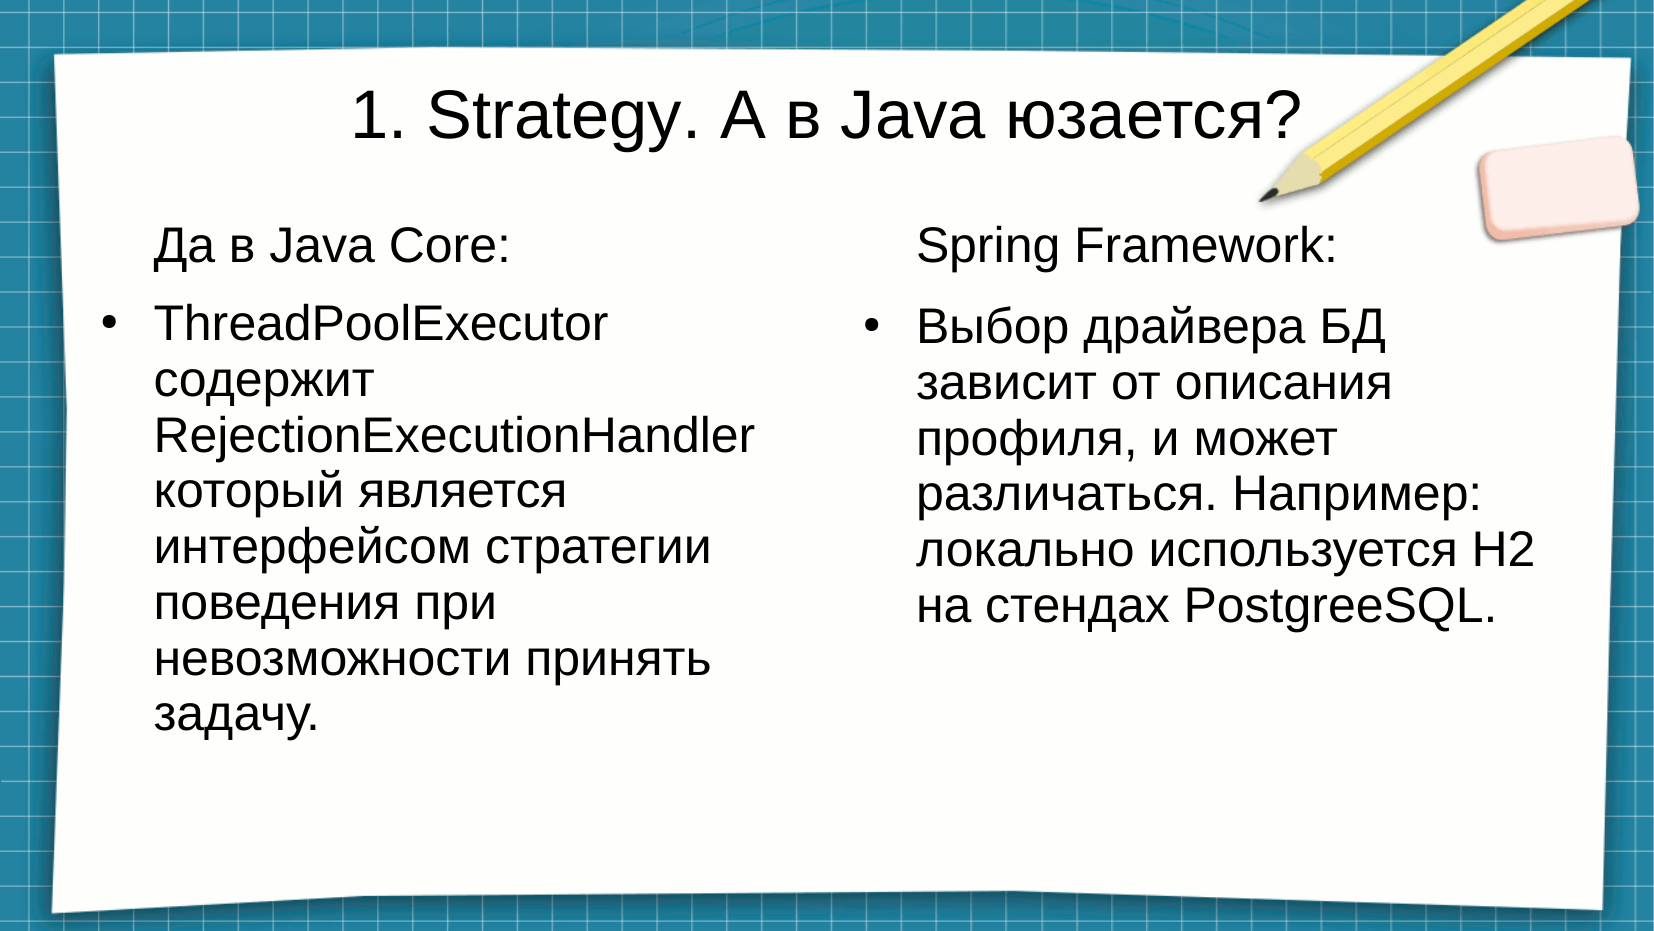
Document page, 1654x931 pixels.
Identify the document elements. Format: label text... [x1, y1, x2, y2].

list Spring Framework: Выбор драйвера БД зависит от описания профиля, и может различаться. Например: локально используется H2 на стендах PostgreeSQL. [845, 217, 1572, 857]
title 1. Strategy. А в Java юзается? [82, 37, 1571, 193]
list Да в Java Core: ThreadPoolExecutor содержит RejectionExecutionHandler который является интерфейсом стратегии поведения при невозможности принять задачу. [82, 217, 809, 857]
picture [0, 0, 1654, 931]
